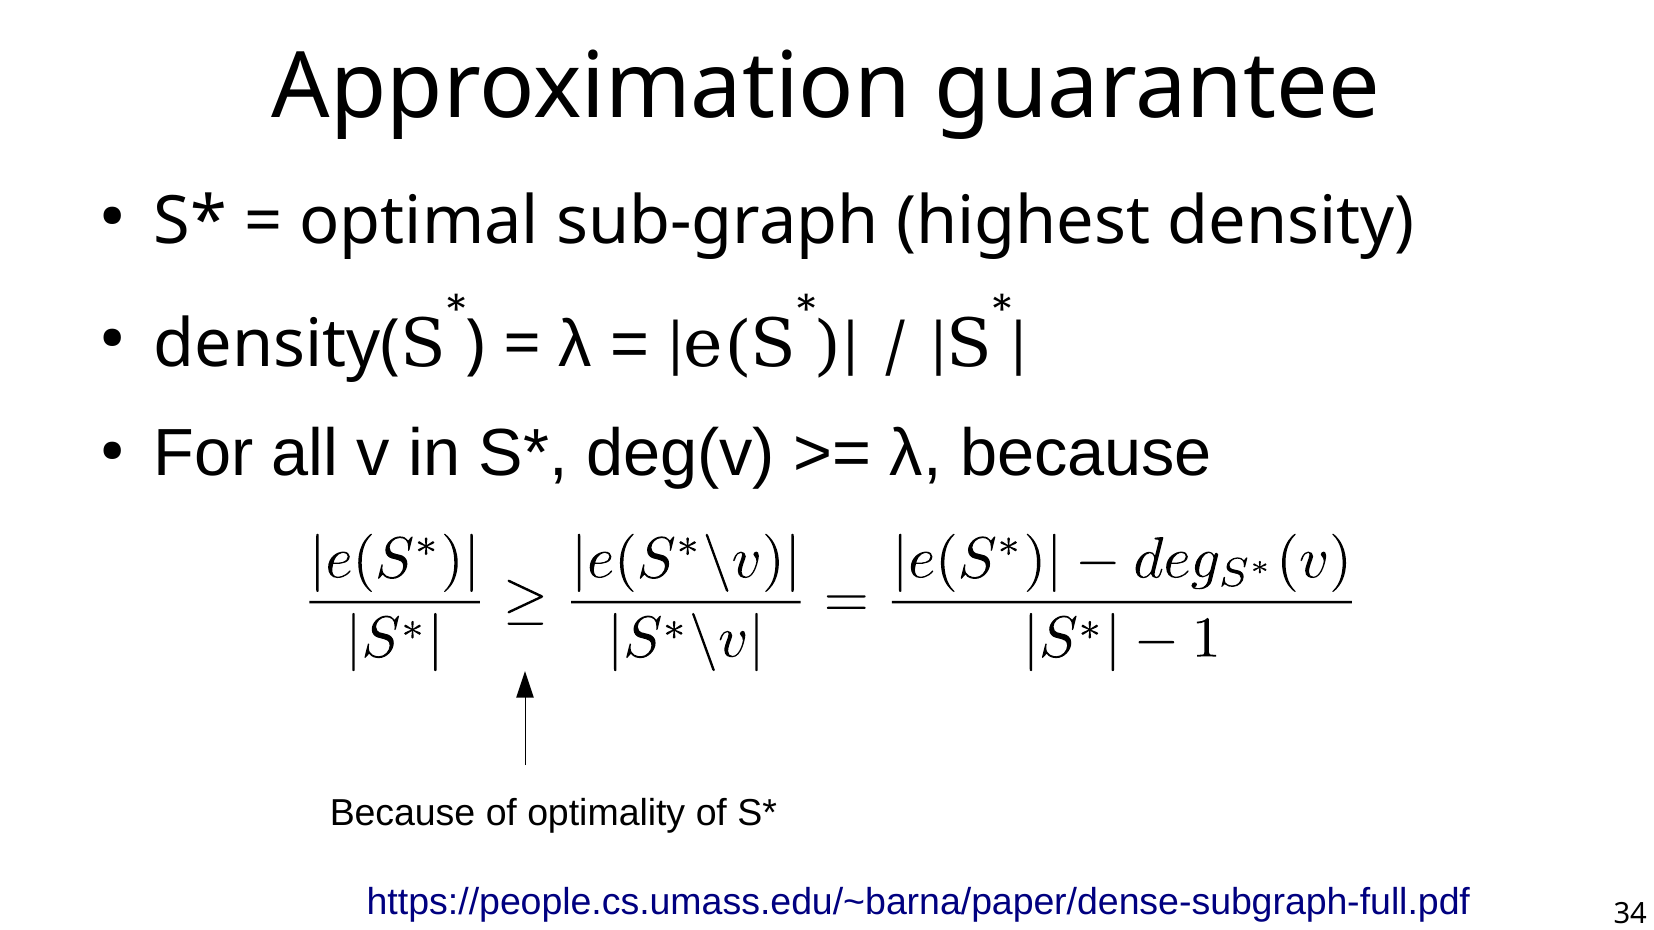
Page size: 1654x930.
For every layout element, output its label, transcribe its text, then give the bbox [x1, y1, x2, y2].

text_box https://people.cs.umass.edu/~barna/paper/dense-subgraph-full.pdf [351, 873, 1486, 930]
text_box [309, 533, 1352, 672]
title Approximation guarantee [82, 0, 1571, 166]
list S* = optimal sub-graph (highest density) density(S*) = λ = |e(S*)| / |S*| For all v in S*, deg(v) >= λ, because [82, 172, 1571, 784]
text_box Because of optimality of S* [315, 783, 826, 841]
